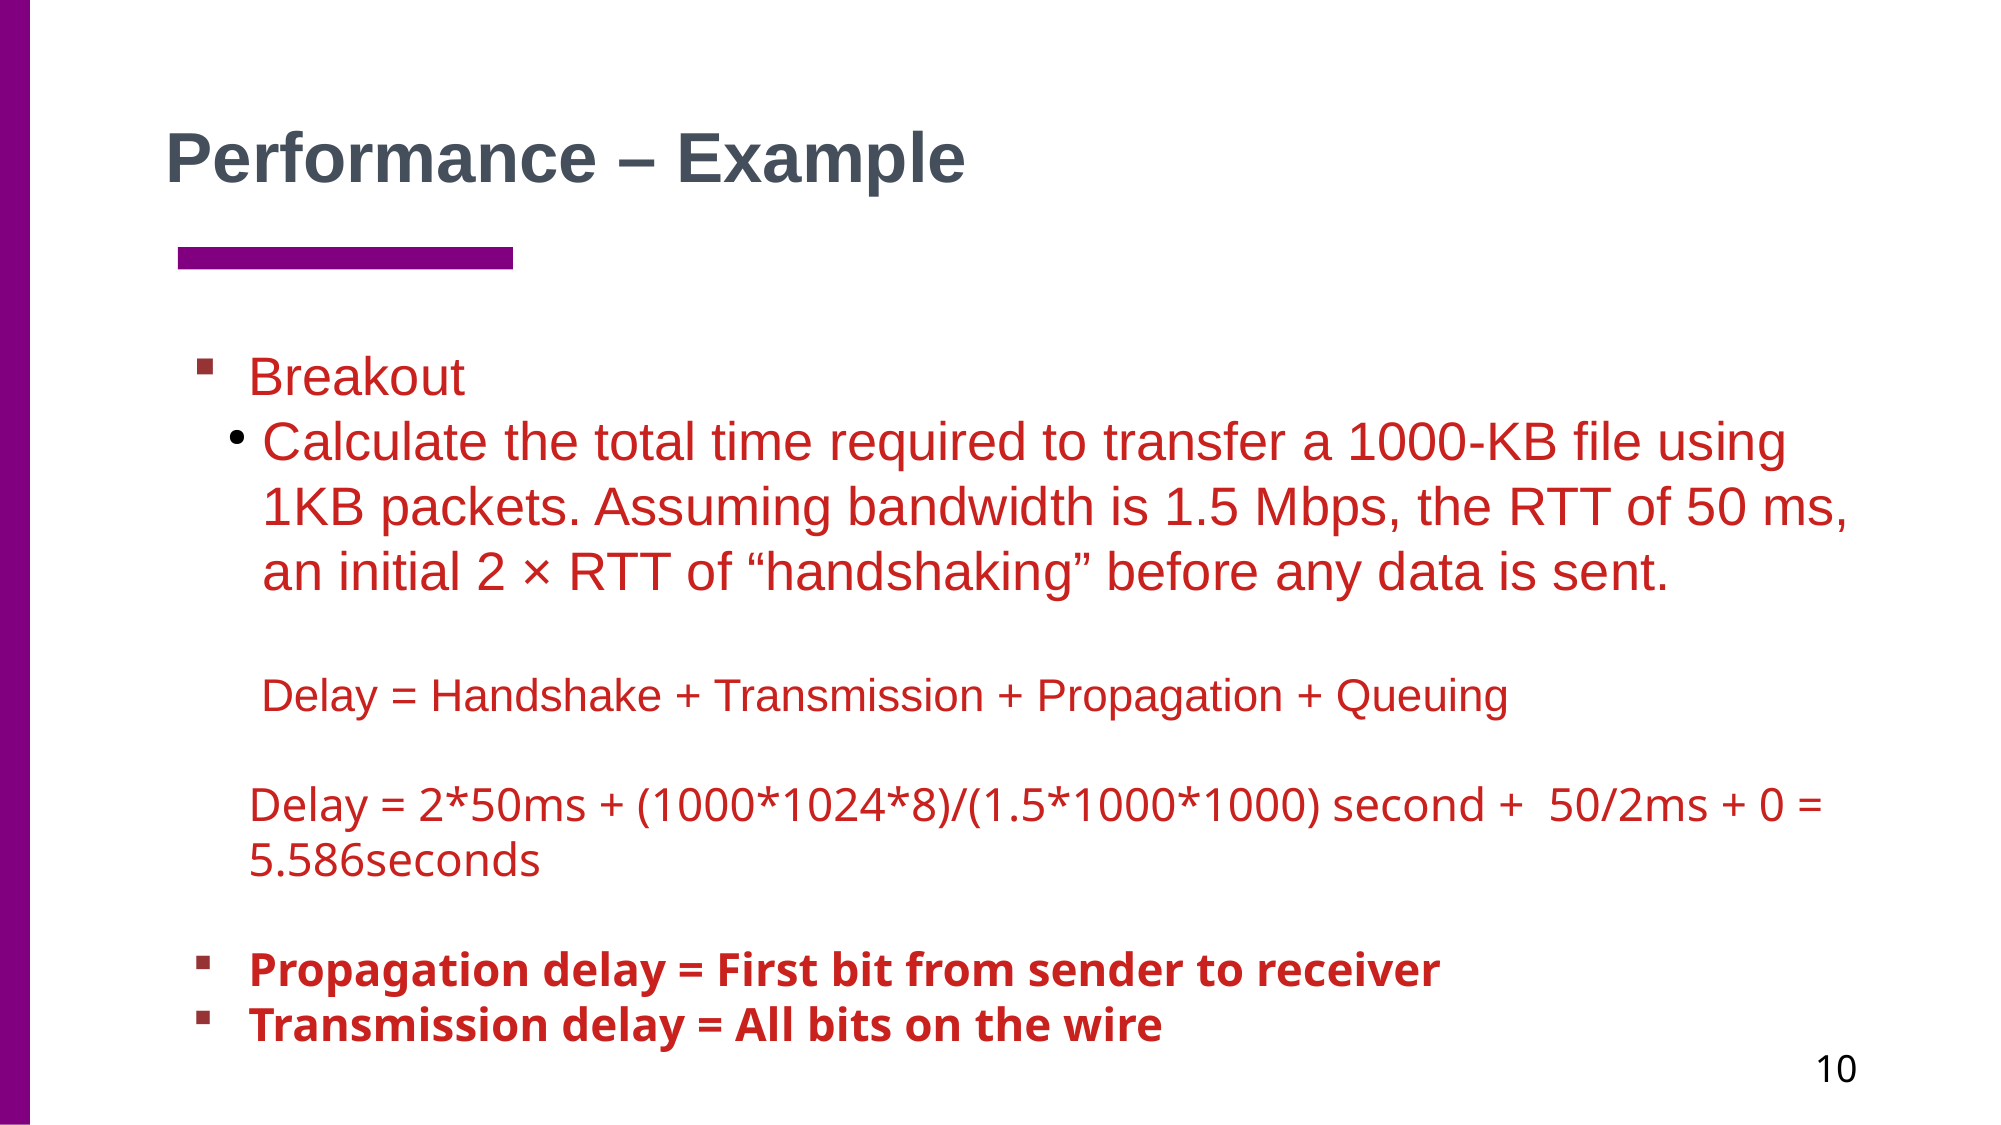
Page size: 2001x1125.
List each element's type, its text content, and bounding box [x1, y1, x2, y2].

text_box Performance – Example [151, 0, 1849, 212]
text_box Breakout Calculate the total time required to transfer a 1000-KB file using 1KB packets. Assuming bandwidth is 1.5 Mbps, the RTT of 50 ms, an initial 2 × RTT of “handshaking” before any data is sent. Delay = Handshake + Transmission + Propagation + Queuing Delay = 2*50ms + (1000*1024*8)/(1.5*1000*1000) second + 50/2ms + 0 = 5.586seconds Propagation delay = First bit from sender to receiver Transmission delay = All bits on the wire [177, 326, 1875, 1050]
